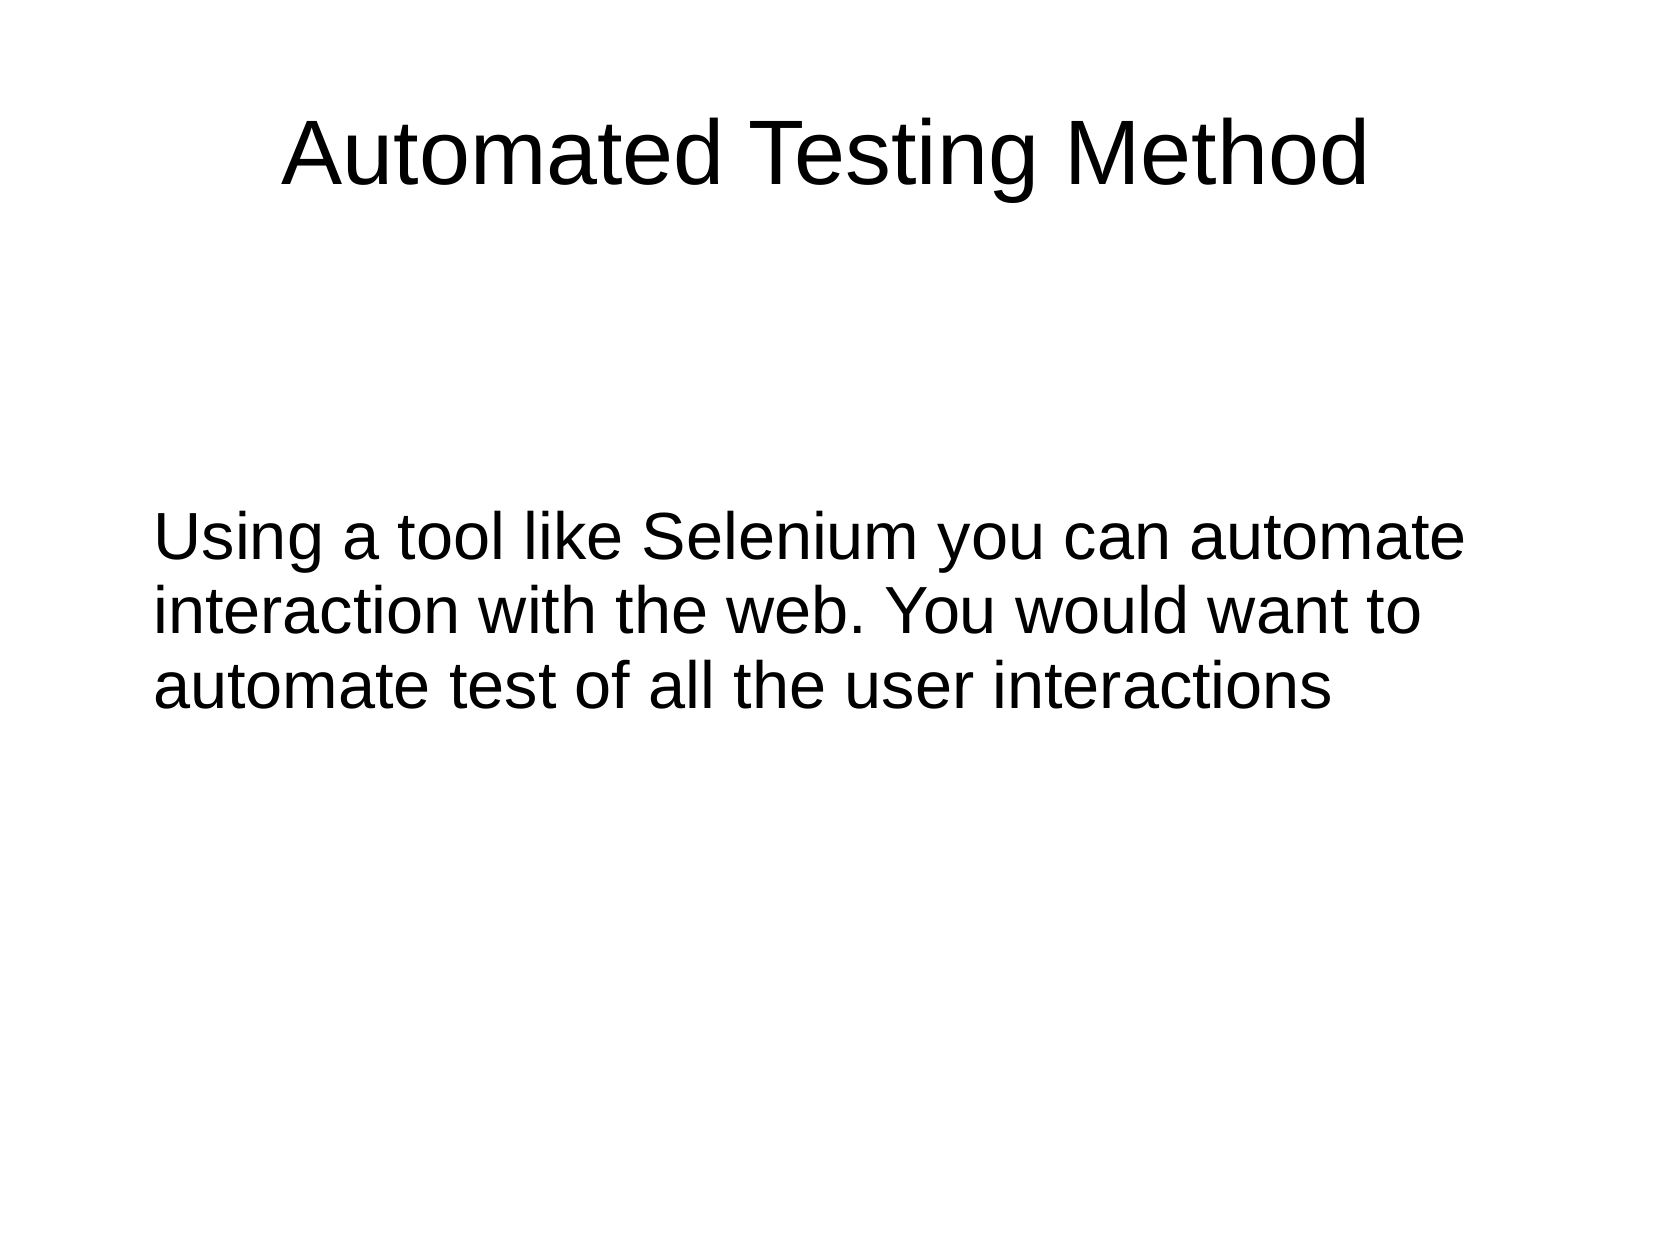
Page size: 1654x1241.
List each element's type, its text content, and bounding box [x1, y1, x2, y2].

title Automated Testing Method [82, 49, 1571, 257]
list Using a tool like Selenium you can automate interaction with the web. You would want to automate test of all the user interactions [82, 290, 1571, 1109]
